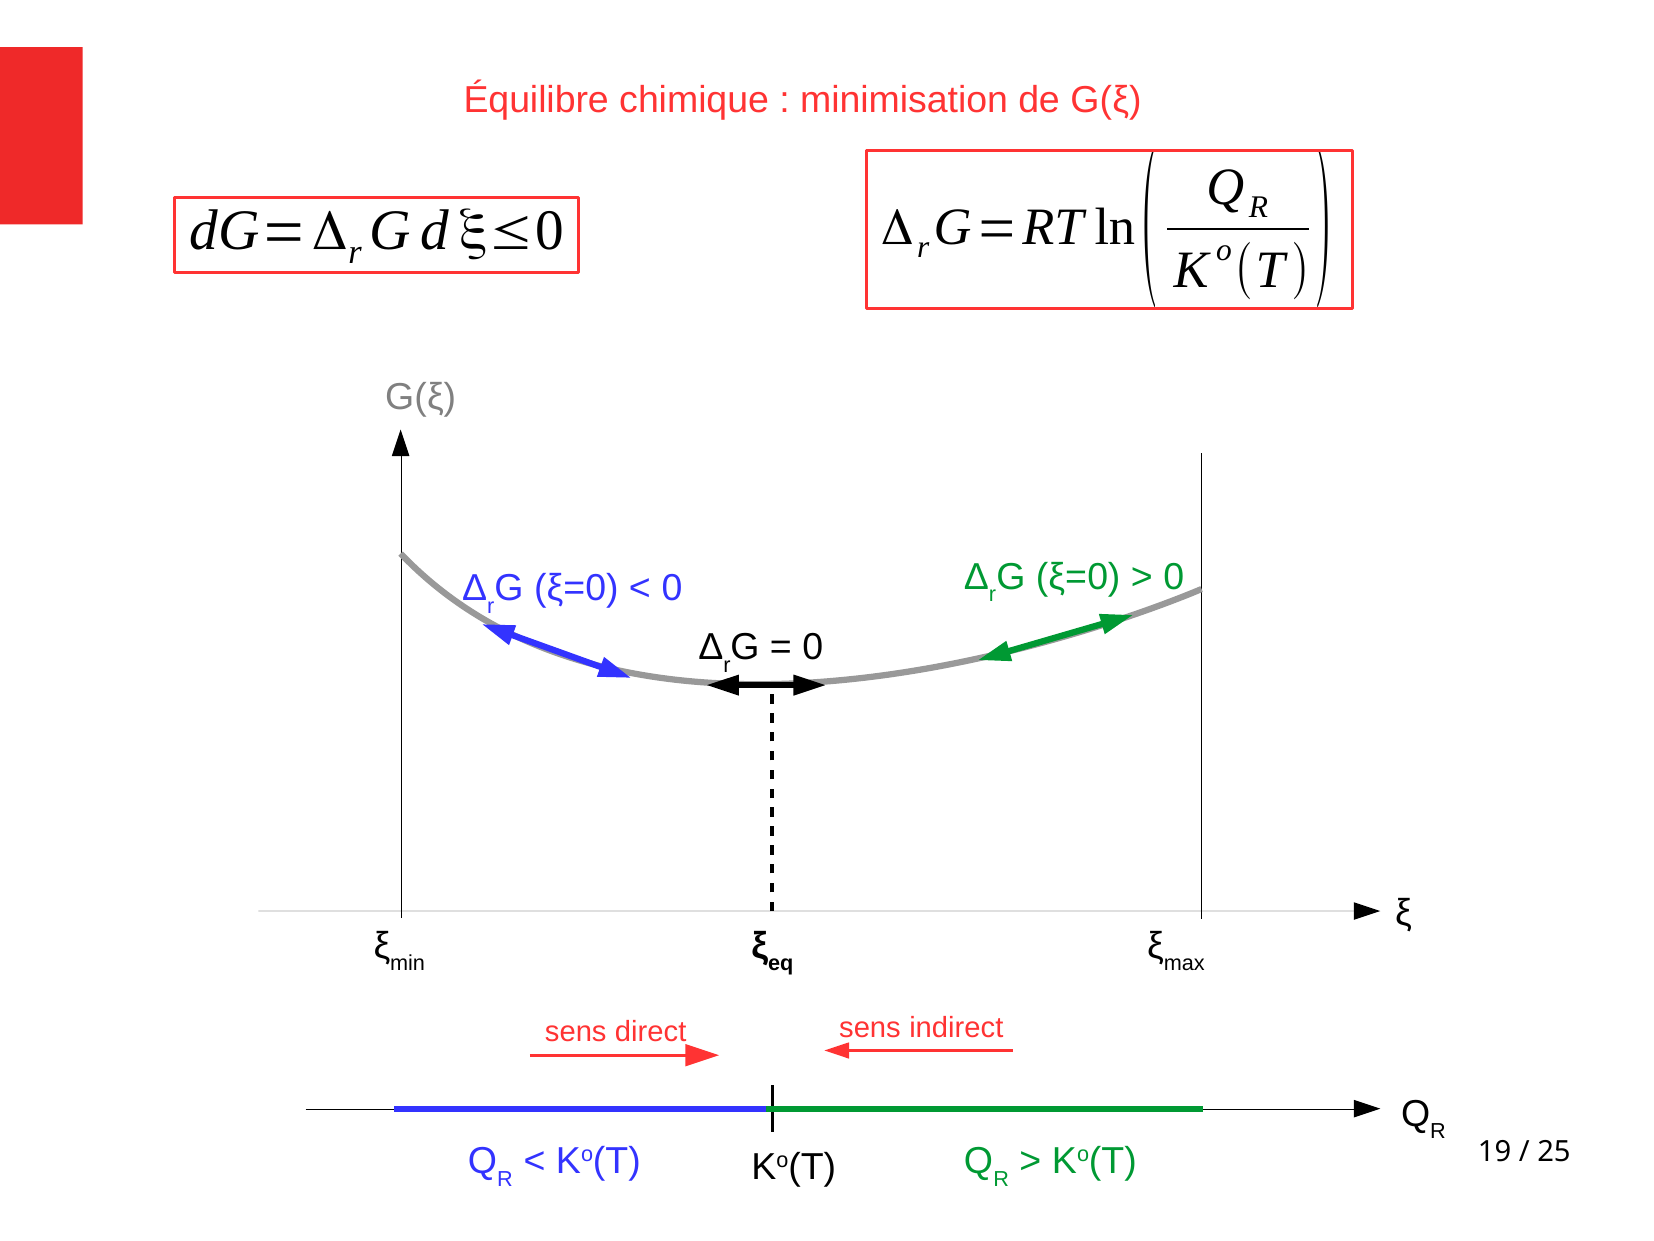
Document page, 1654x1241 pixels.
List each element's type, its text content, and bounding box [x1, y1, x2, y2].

text_box ξ [1380, 884, 1440, 942]
text_box Ko(T) [736, 1138, 855, 1196]
text_box ΔrG = 0 [683, 618, 861, 681]
chart [867, 152, 1351, 307]
text_box ξmin [358, 916, 454, 997]
text_box ΔrG (ξ=0) > 0 [949, 547, 1210, 614]
chart [175, 199, 578, 272]
text_box G(ξ) [370, 368, 489, 426]
text_box sens indirect [824, 1003, 1027, 1051]
text_box QR < Ko(T) [453, 1132, 672, 1199]
text_box ξeq [736, 916, 814, 997]
text_box QR [1386, 1085, 1528, 1151]
text_box ξmax [1132, 916, 1267, 997]
text_box sens direct [529, 1007, 708, 1056]
text_box Équilibre chimique : minimisation de G(ξ) [448, 70, 1170, 116]
text_box ΔrG (ξ=0) < 0 [447, 559, 708, 626]
text_box QR > Ko(T) [949, 1132, 1233, 1199]
